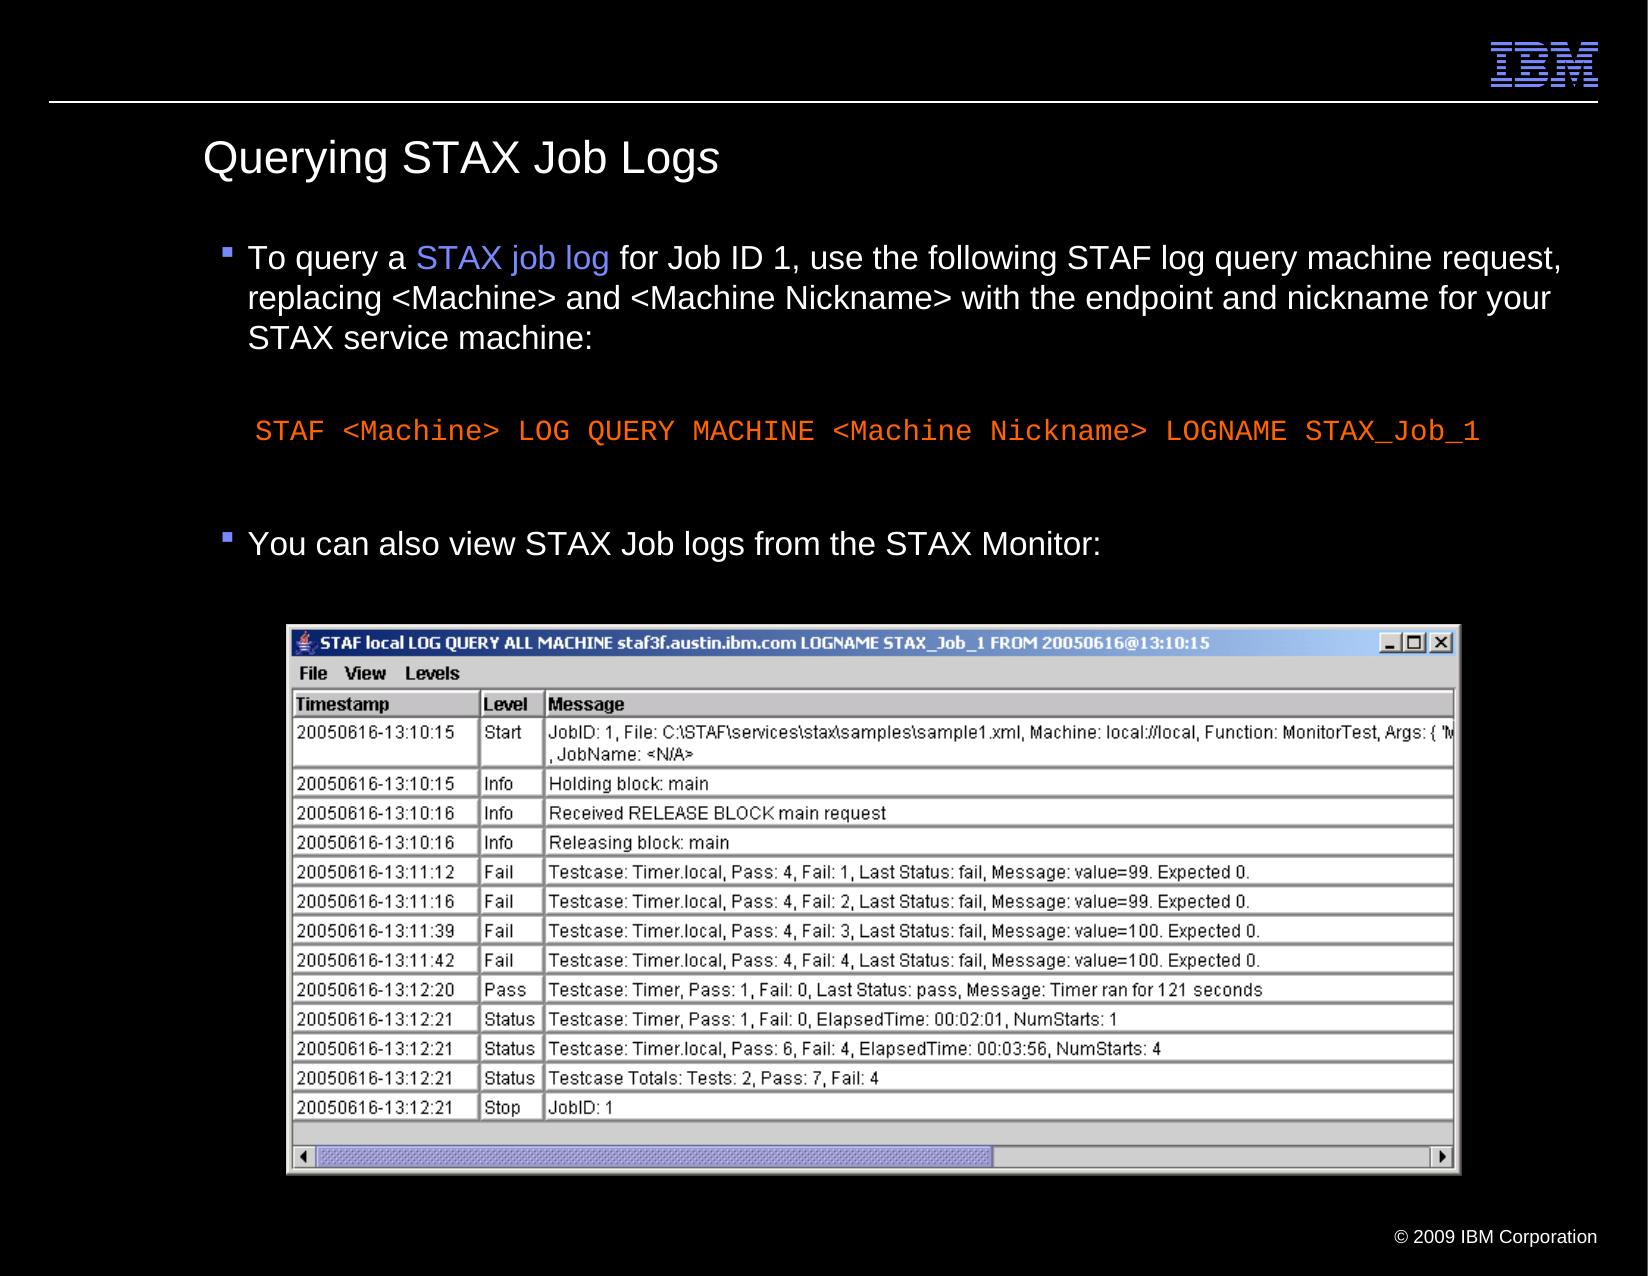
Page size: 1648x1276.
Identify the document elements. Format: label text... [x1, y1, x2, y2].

picture [286, 624, 1462, 1176]
title Querying STAX Job Logs [186, 125, 1648, 219]
text_box To query a STAX job log for Job ID 1, use the following STAF log query machine request, replacing <Machine> and <Machine Nickname> with the endpoint and nickname for your STAX service machine: STAF <Machine> LOG QUERY MACHINE <Machine Nickname> LOGNAME STAX_Job_1 You can also view STAX Job logs from the STAX Monitor: [219, 236, 1570, 563]
picture [1491, 42, 1598, 87]
